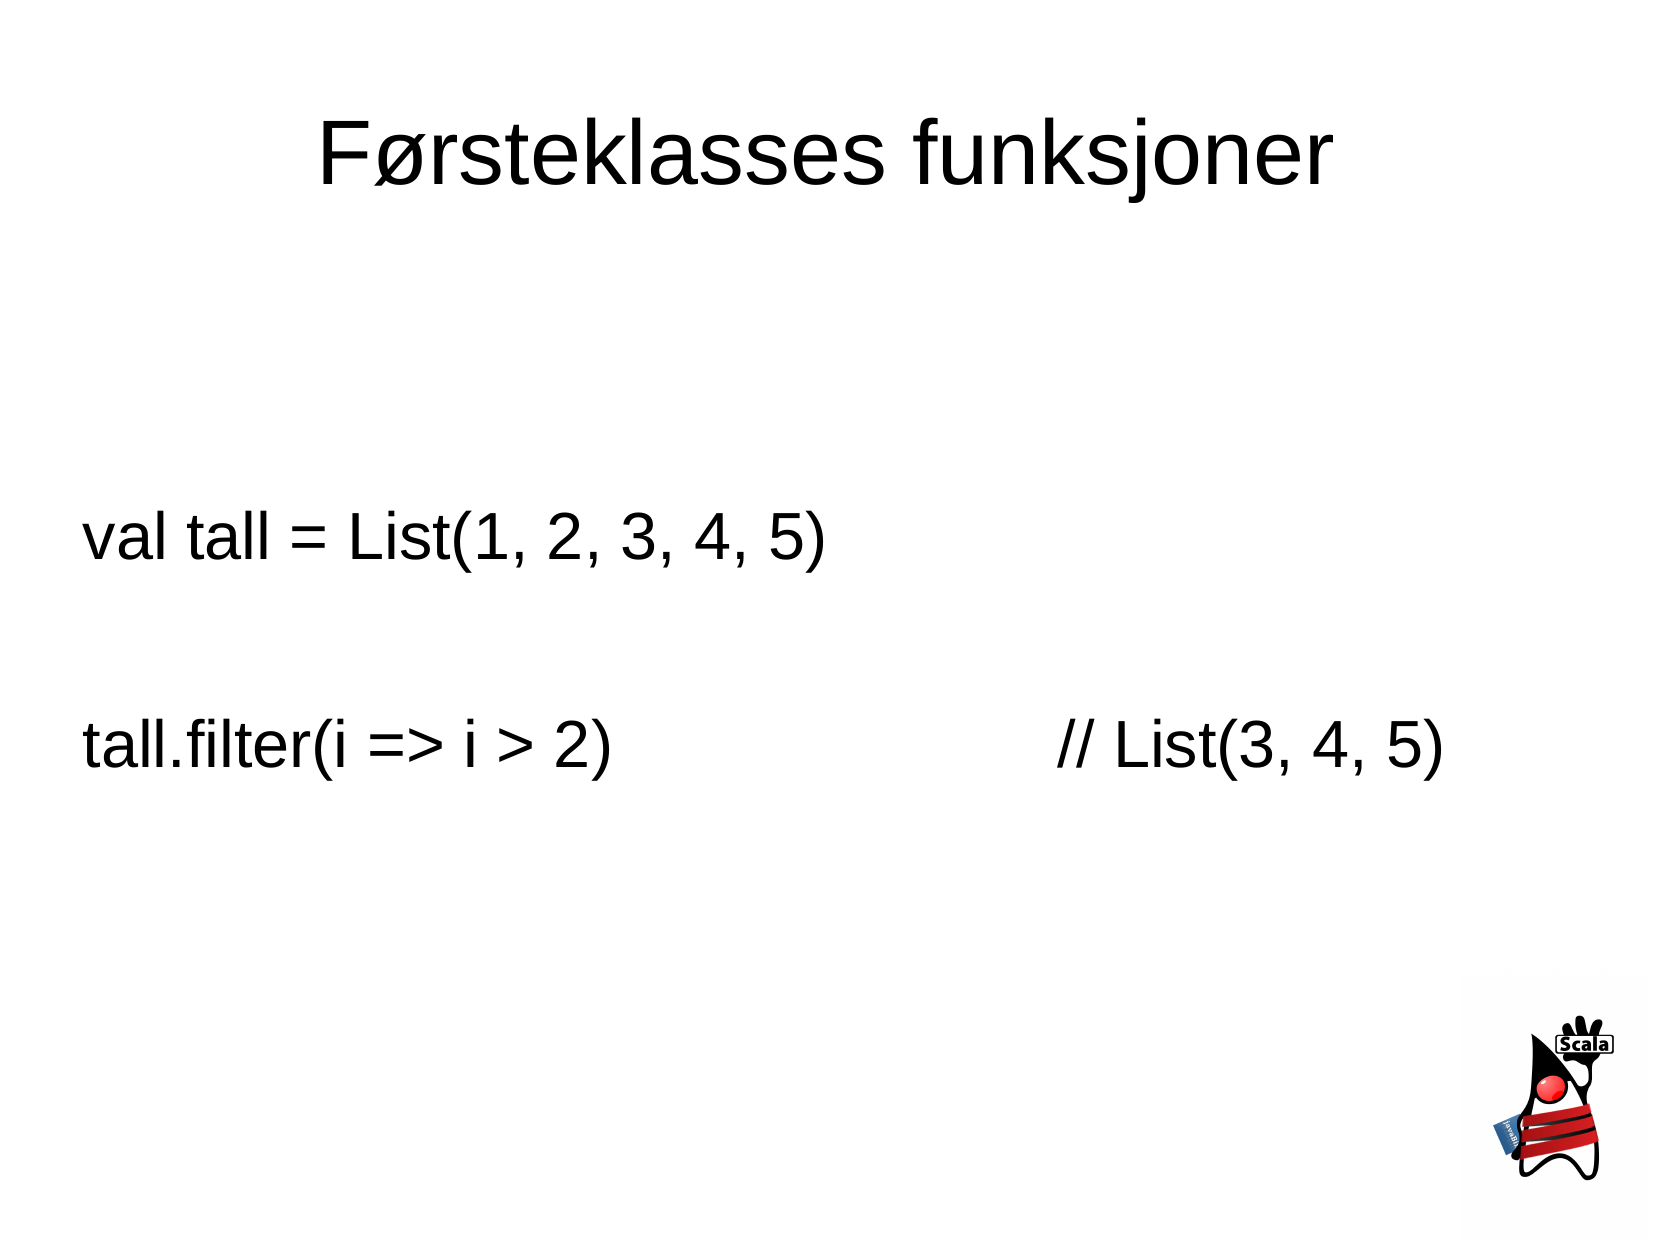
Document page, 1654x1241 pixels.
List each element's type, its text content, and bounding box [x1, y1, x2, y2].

picture [1462, 969, 1654, 1241]
title Førsteklasses funksjoner [82, 49, 1571, 257]
list val tall = List(1, 2, 3, 4, 5) tall.filter(i => i > 2) // List(3, 4, 5) [82, 290, 1571, 1109]
